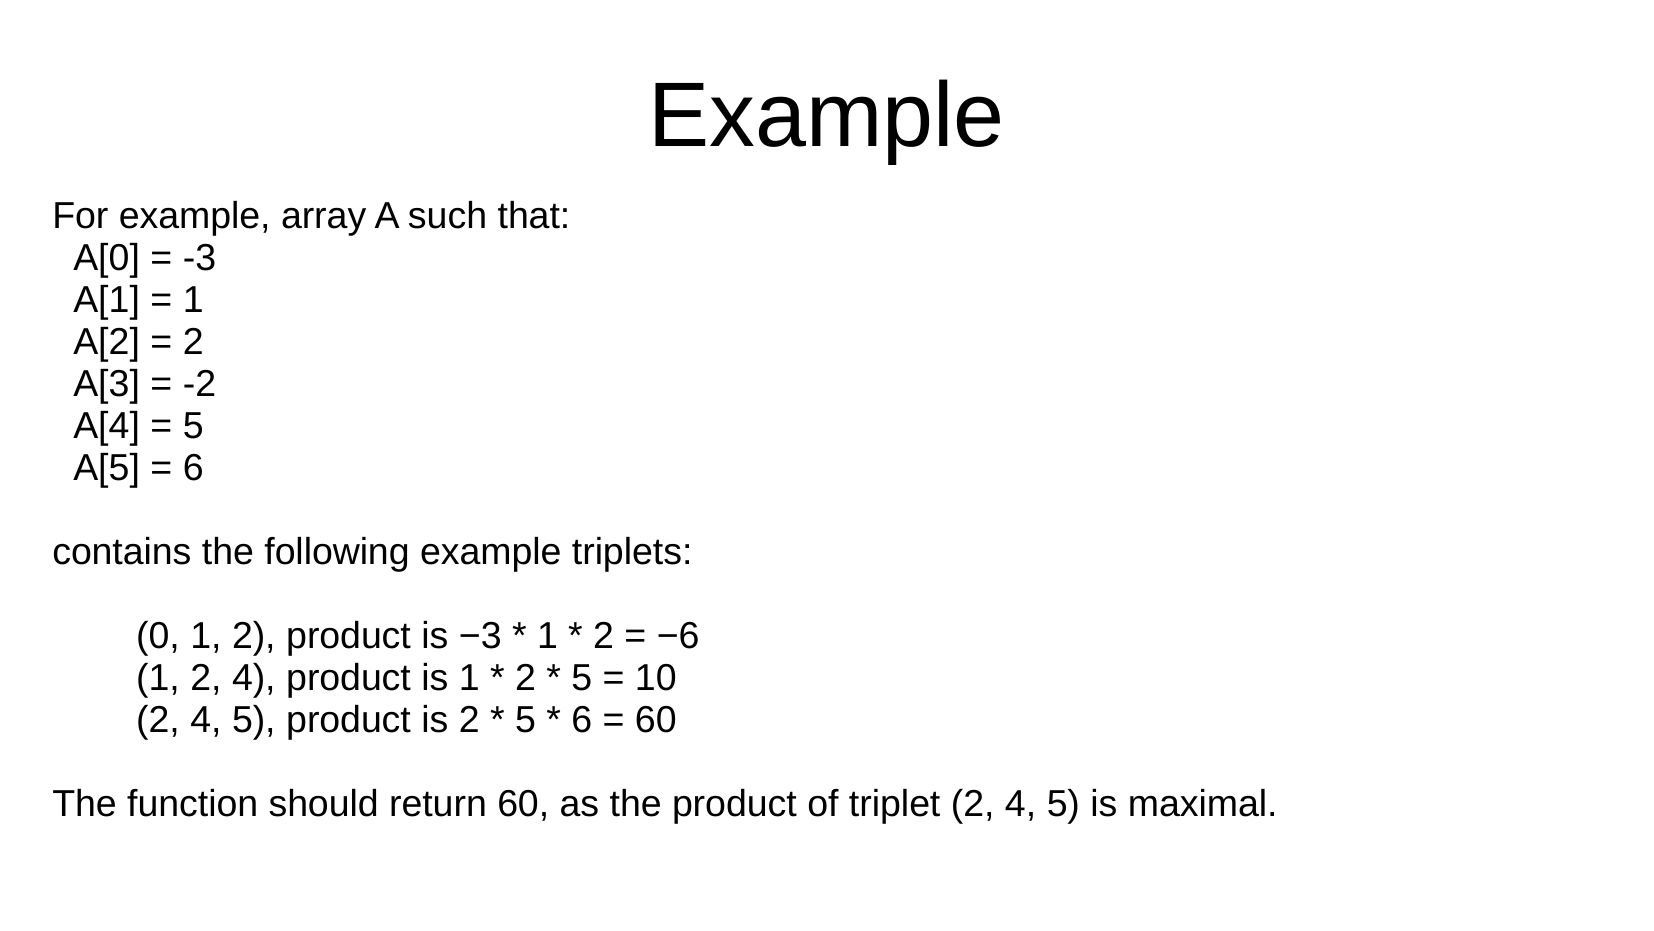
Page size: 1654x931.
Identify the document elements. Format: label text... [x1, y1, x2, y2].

title Example [82, 37, 1571, 187]
text_box For example, array A such that: A[0] = -3 A[1] = 1 A[2] = 2 A[3] = -2 A[4] = 5 A[5] = 6 contains the following example triplets: (0, 1, 2), product is −3 * 1 * 2 = −6 (1, 2, 4), product is 1 * 2 * 5 = 10 (2, 4, 5), product is 2 * 5 * 6 = 60 The function should return 60, as the product of triplet (2, 4, 5) is maximal. [37, 187, 1651, 901]
